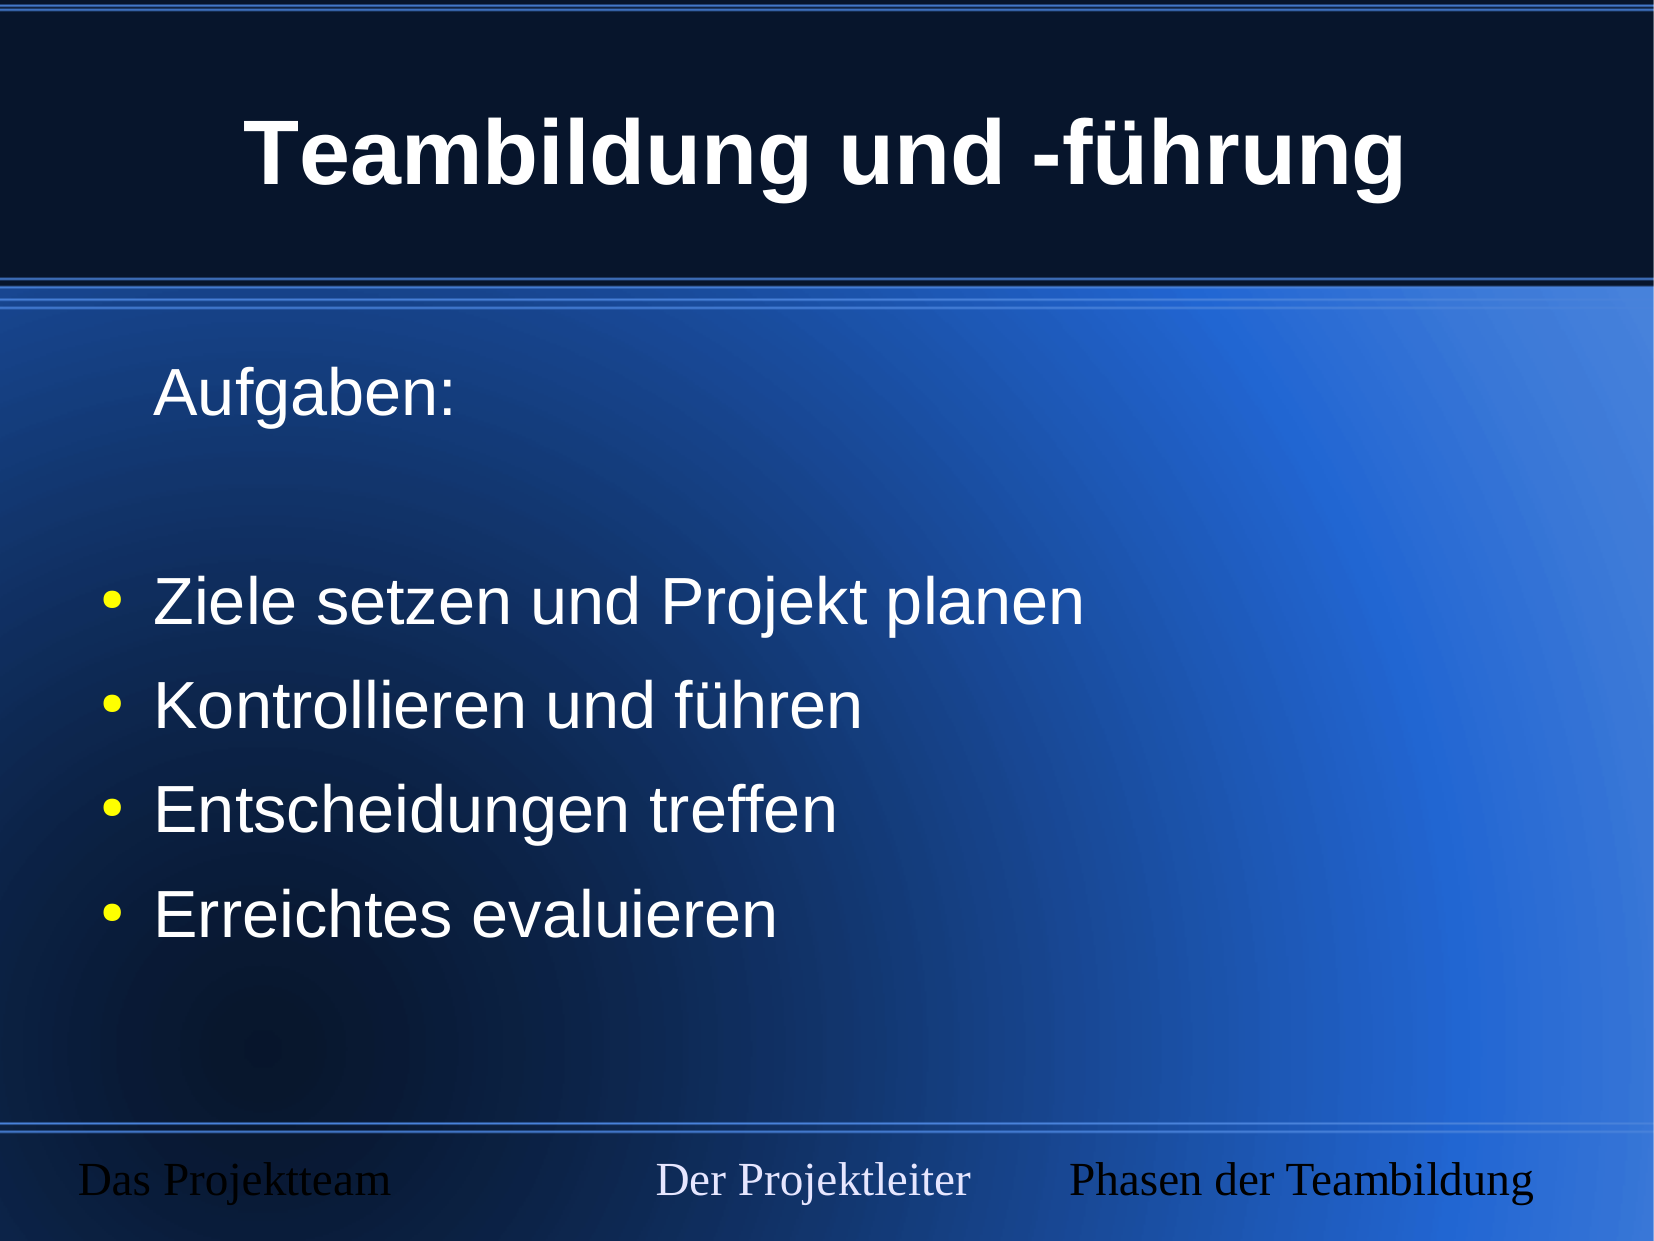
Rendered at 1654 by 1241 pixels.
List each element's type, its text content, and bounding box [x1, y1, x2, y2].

title Teambildung und -führung [82, 49, 1571, 257]
chart [77, 1151, 1565, 1224]
picture [0, 0, 1654, 1241]
list Aufgaben: Ziele setzen und Projekt planen Kontrollieren und führen Entscheidungen treffen Erreichtes evaluieren [82, 355, 1571, 1206]
